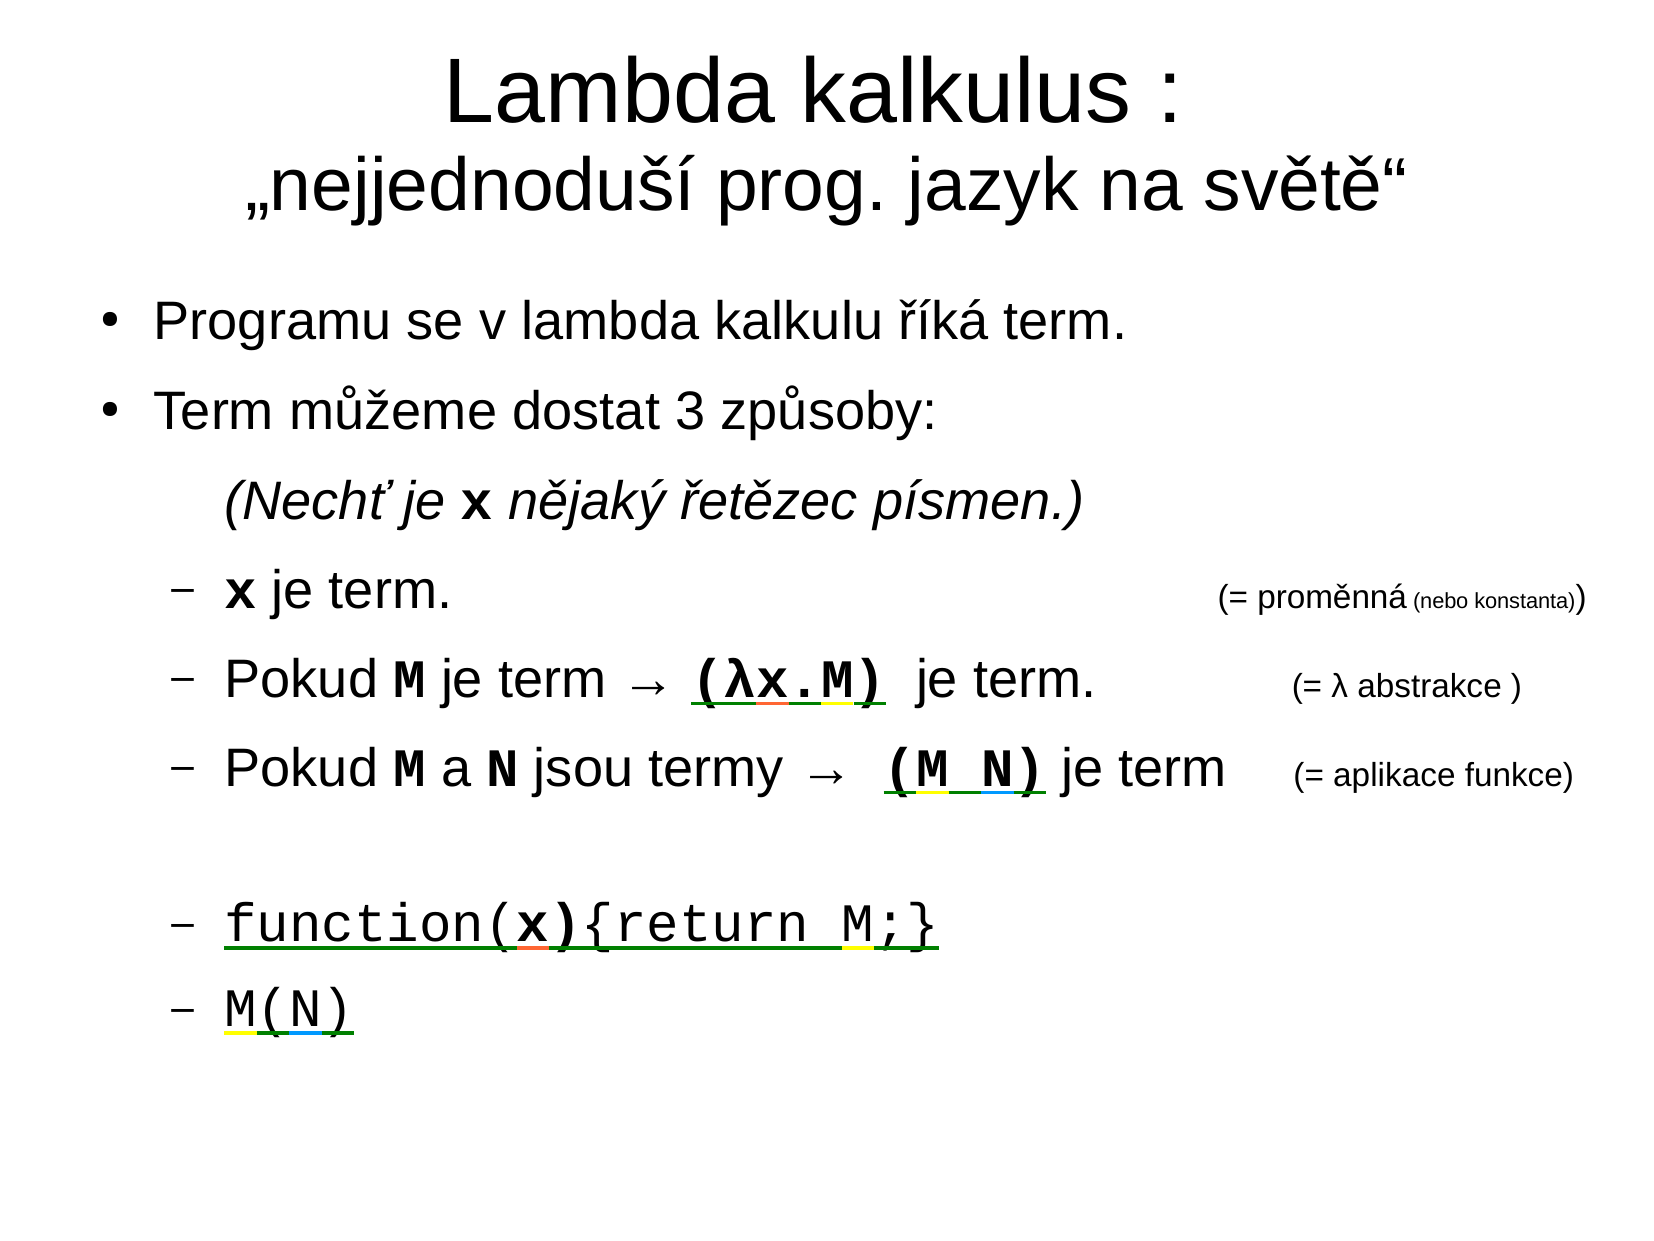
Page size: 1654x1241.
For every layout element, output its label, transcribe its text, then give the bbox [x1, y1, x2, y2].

title Lambda kalkulus : „nejjednoduší prog. jazyk na světě“ [0, 29, 1654, 237]
list Programu se v lambda kalkulu říká term. Term můžeme dostat 3 způsoby: (Nechť je x nějaký řetězec písmen.) x je term. (= proměnná (nebo konstanta)) Pokud M je term → (λx.M) je term. (= λ abstrakce ) Pokud M a N jsou termy → (M N) je term (= aplikace funkce) function(x){return M;} M(N) [82, 290, 1654, 1182]
